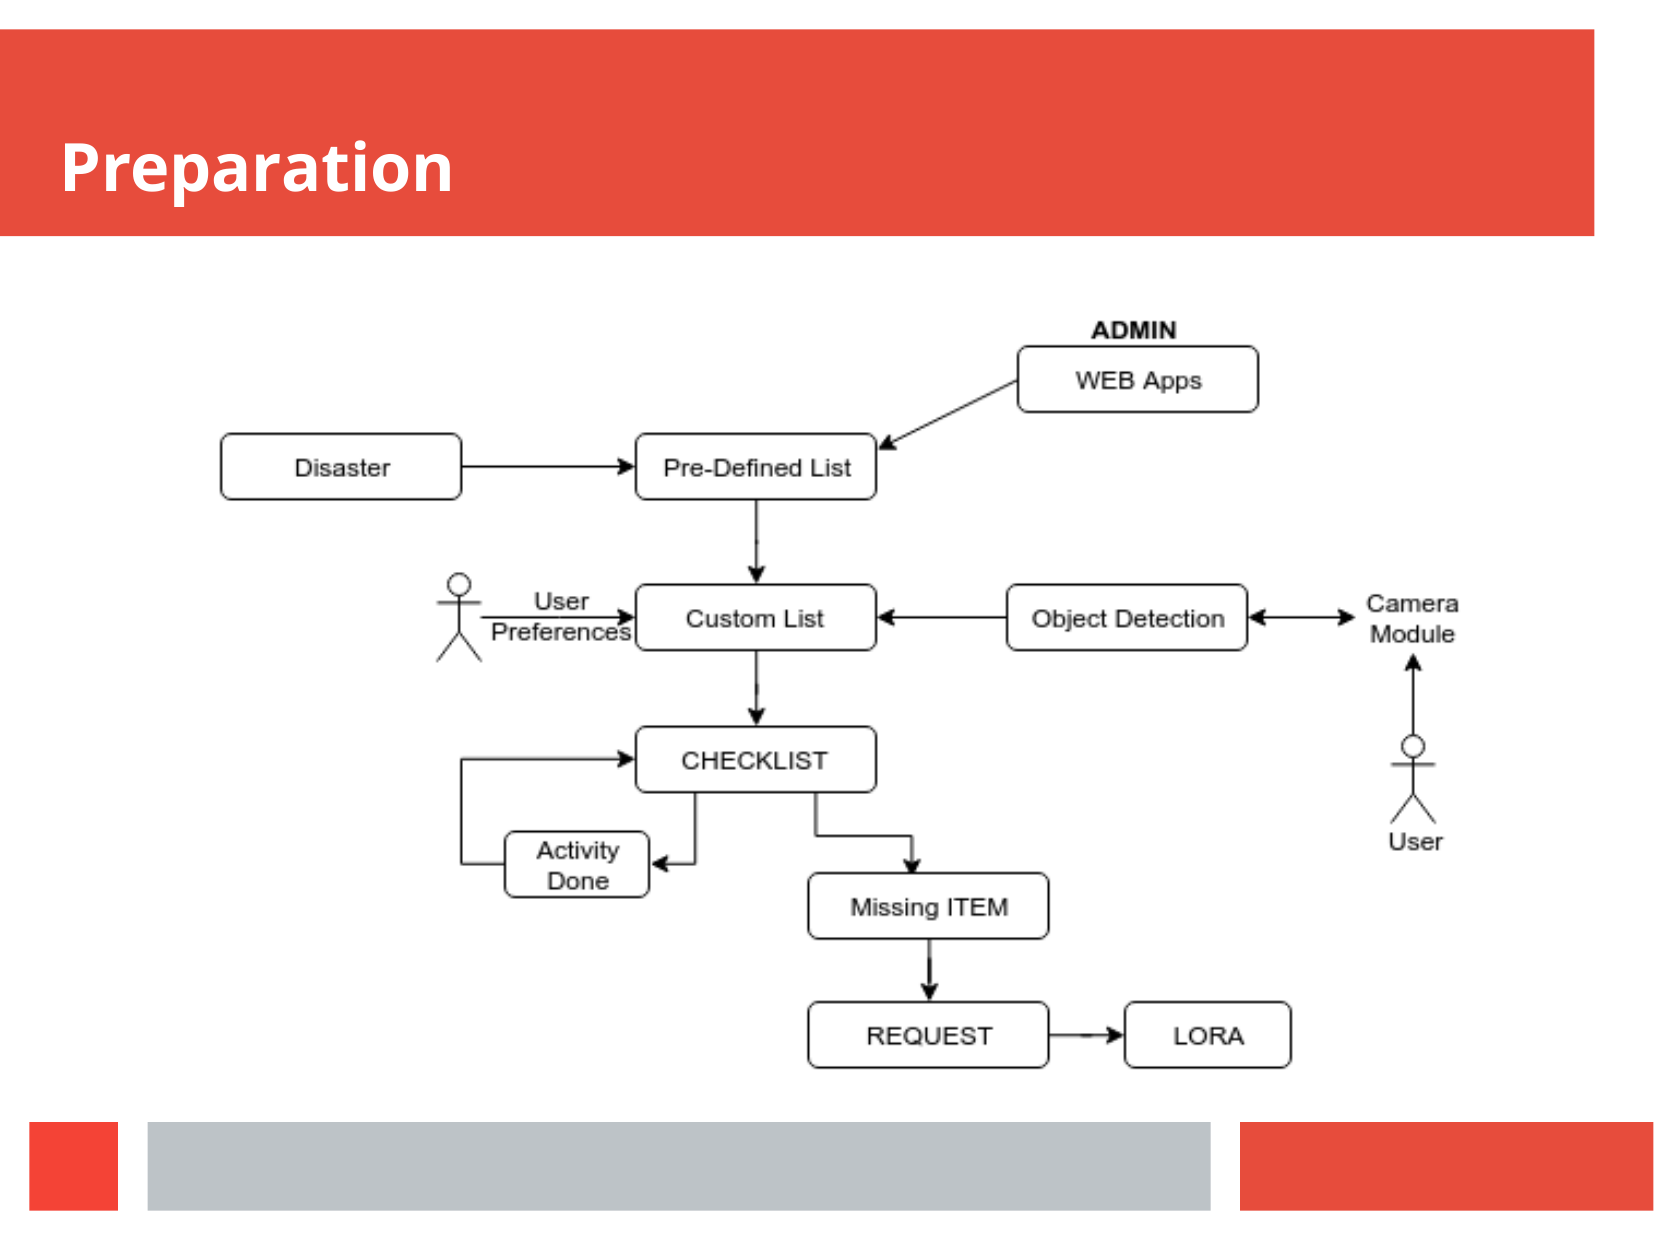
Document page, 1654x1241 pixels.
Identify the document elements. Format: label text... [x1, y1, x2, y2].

title Preparation [59, 59, 1595, 207]
picture [177, 265, 1524, 1113]
